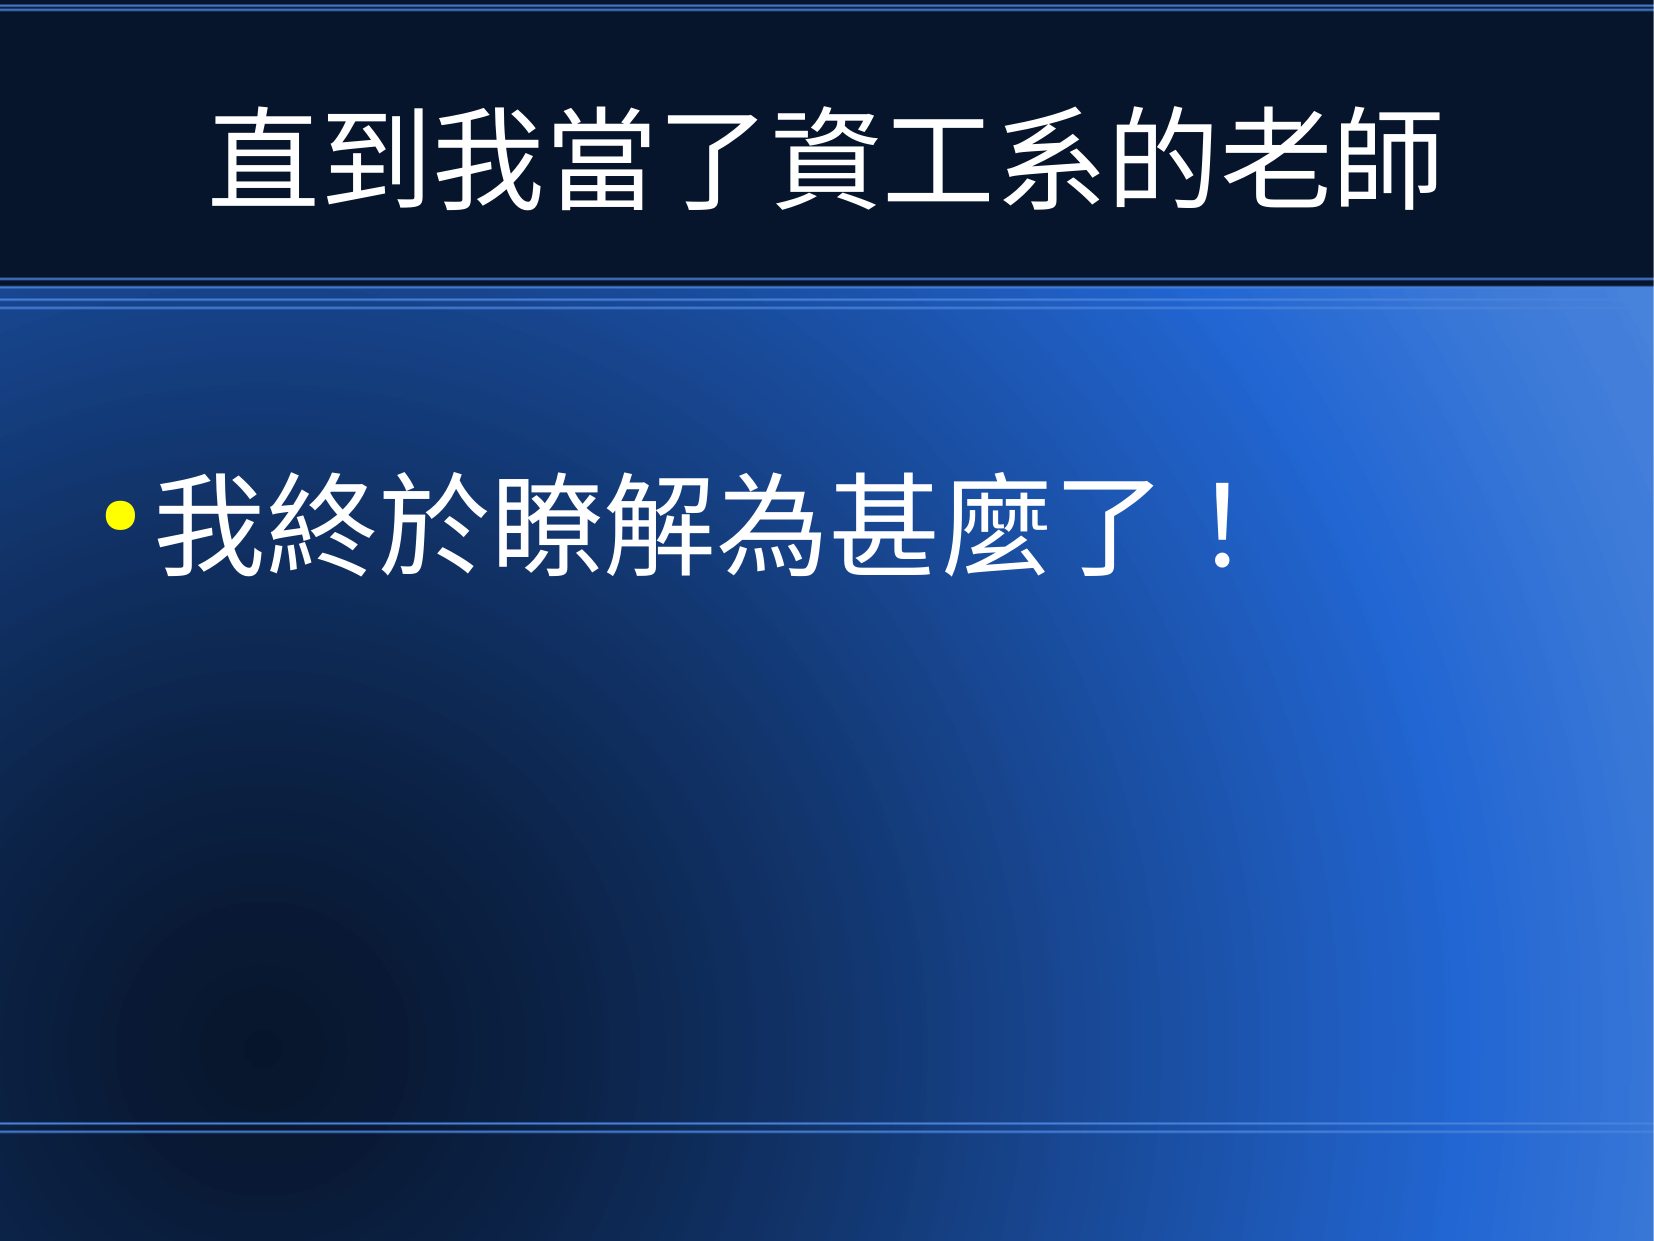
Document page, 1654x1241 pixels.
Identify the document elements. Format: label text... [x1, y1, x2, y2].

list 我終於瞭解為甚麼了！ [82, 355, 1571, 1241]
picture [0, 0, 1654, 1241]
title 直到我當了資工系的老師 [82, 49, 1571, 257]
